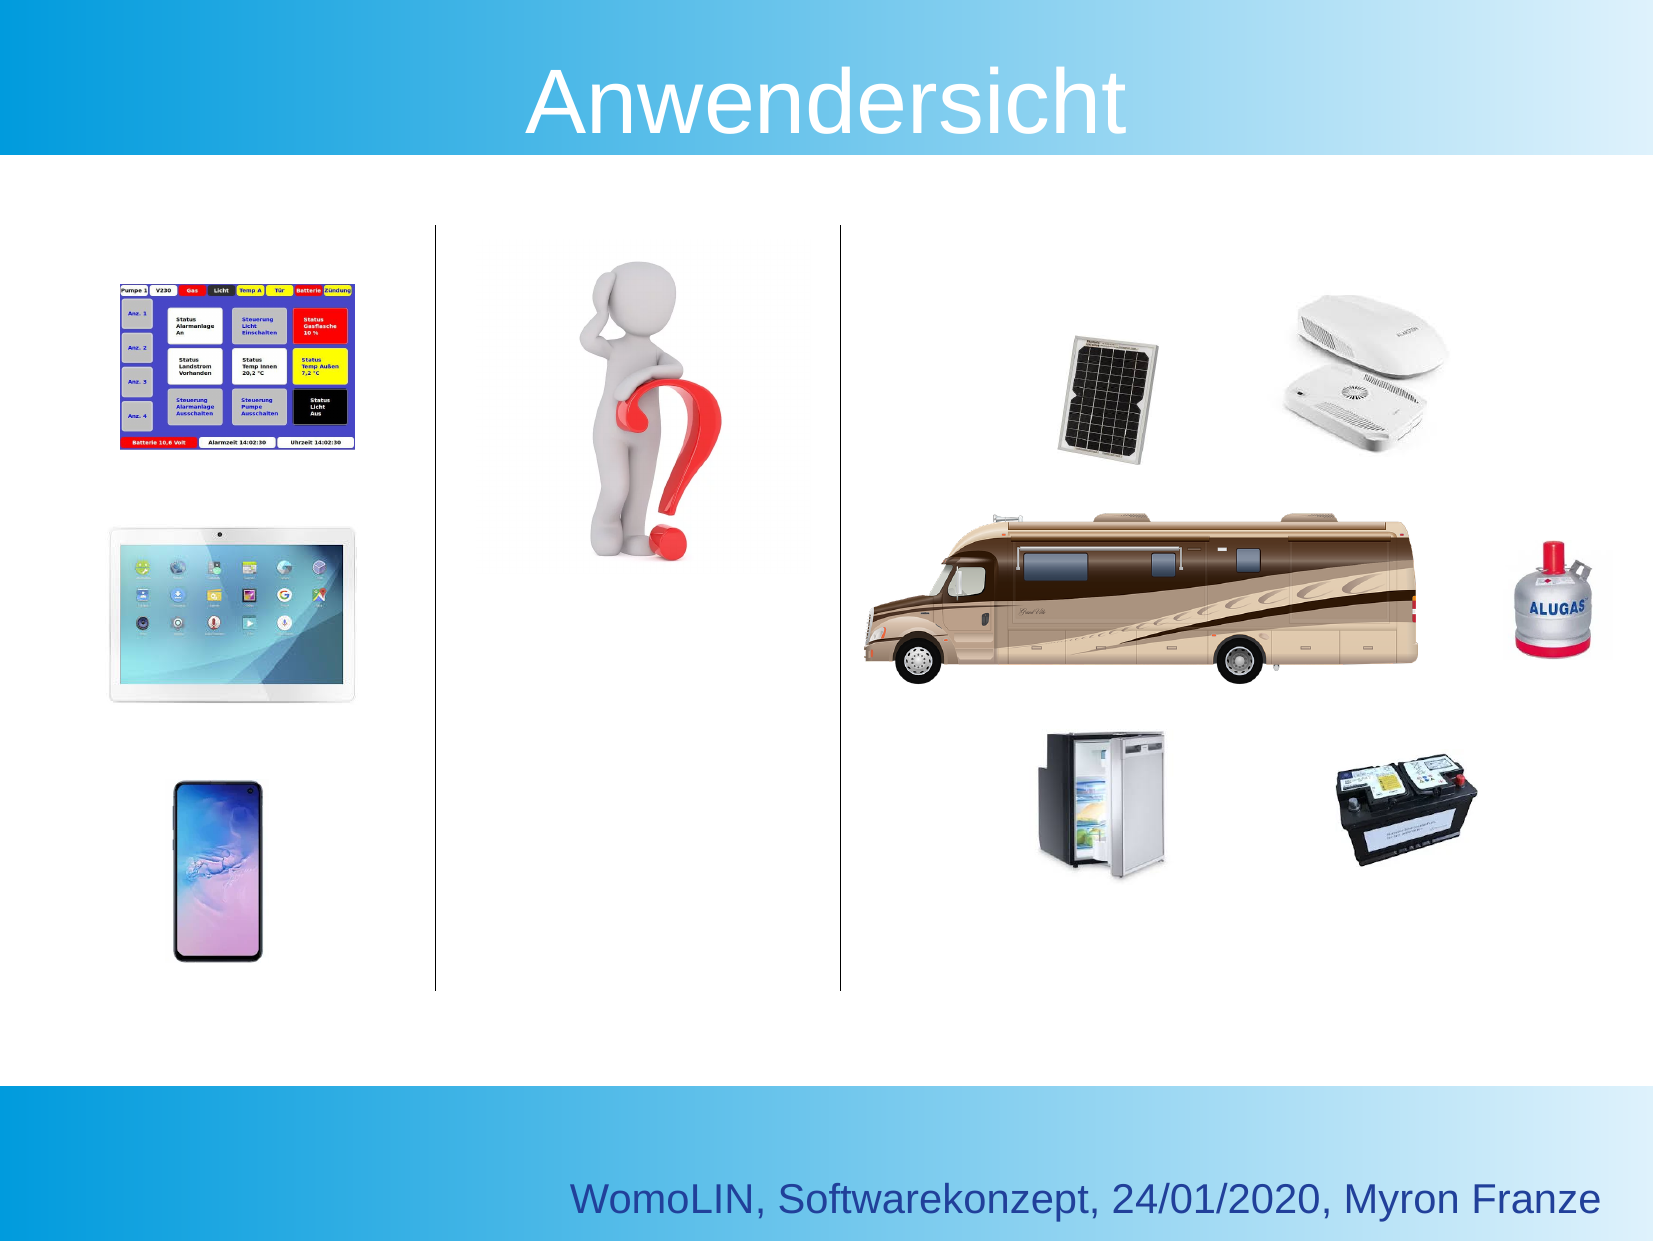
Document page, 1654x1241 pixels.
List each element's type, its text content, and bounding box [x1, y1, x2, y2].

picture [165, 779, 269, 964]
picture [1493, 540, 1613, 661]
picture [476, 239, 811, 574]
picture [1335, 749, 1478, 874]
picture [120, 284, 355, 451]
text_box WomoLIN, Softwarekonzept, 24/01/2020, Myron Franze [555, 1168, 1645, 1241]
title Anwendersicht [82, 49, 1571, 155]
picture [105, 524, 360, 706]
picture [864, 273, 1466, 886]
